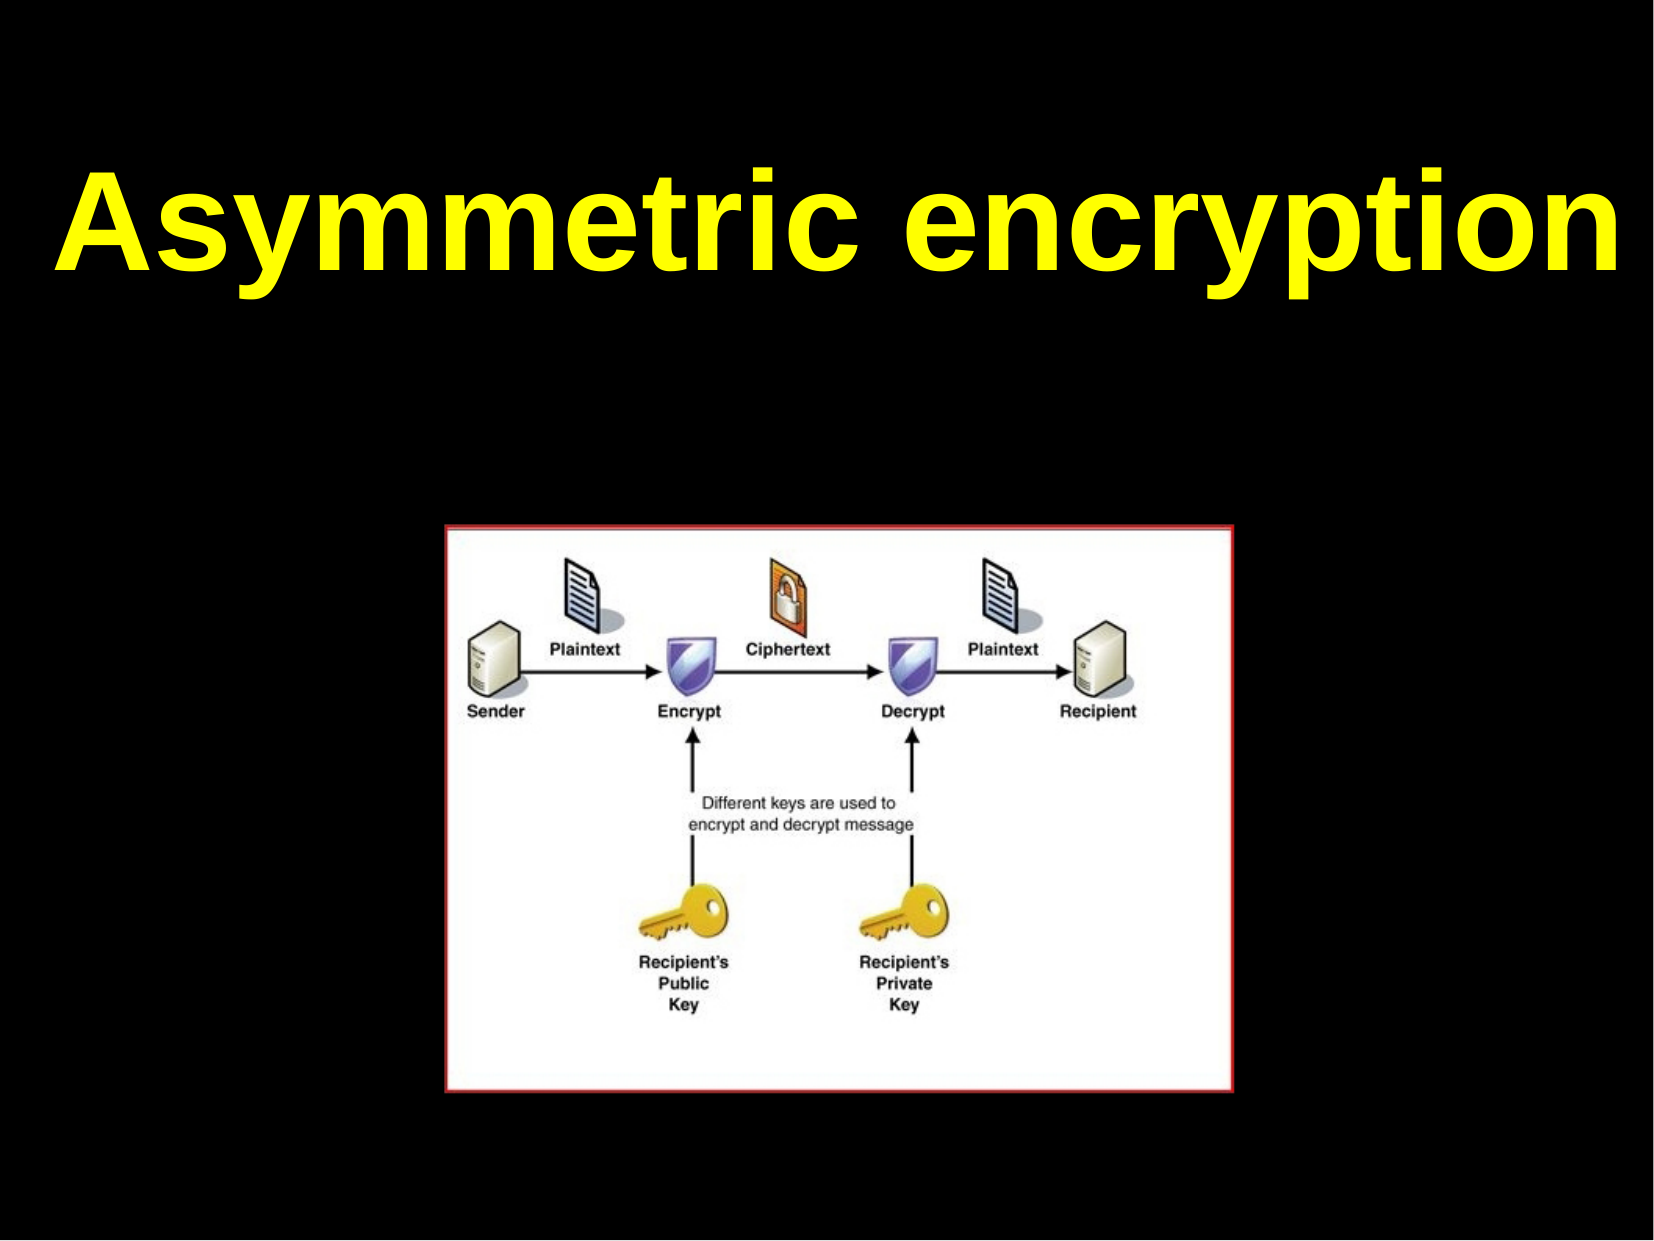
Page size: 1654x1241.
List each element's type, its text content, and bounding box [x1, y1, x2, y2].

text_box [0, 0, 1654, 1241]
text_box Asymmetric encryption [1308, 207, 1339, 258]
text_box Asymmetric encryption [328, 123, 1349, 319]
picture [443, 523, 1236, 1096]
